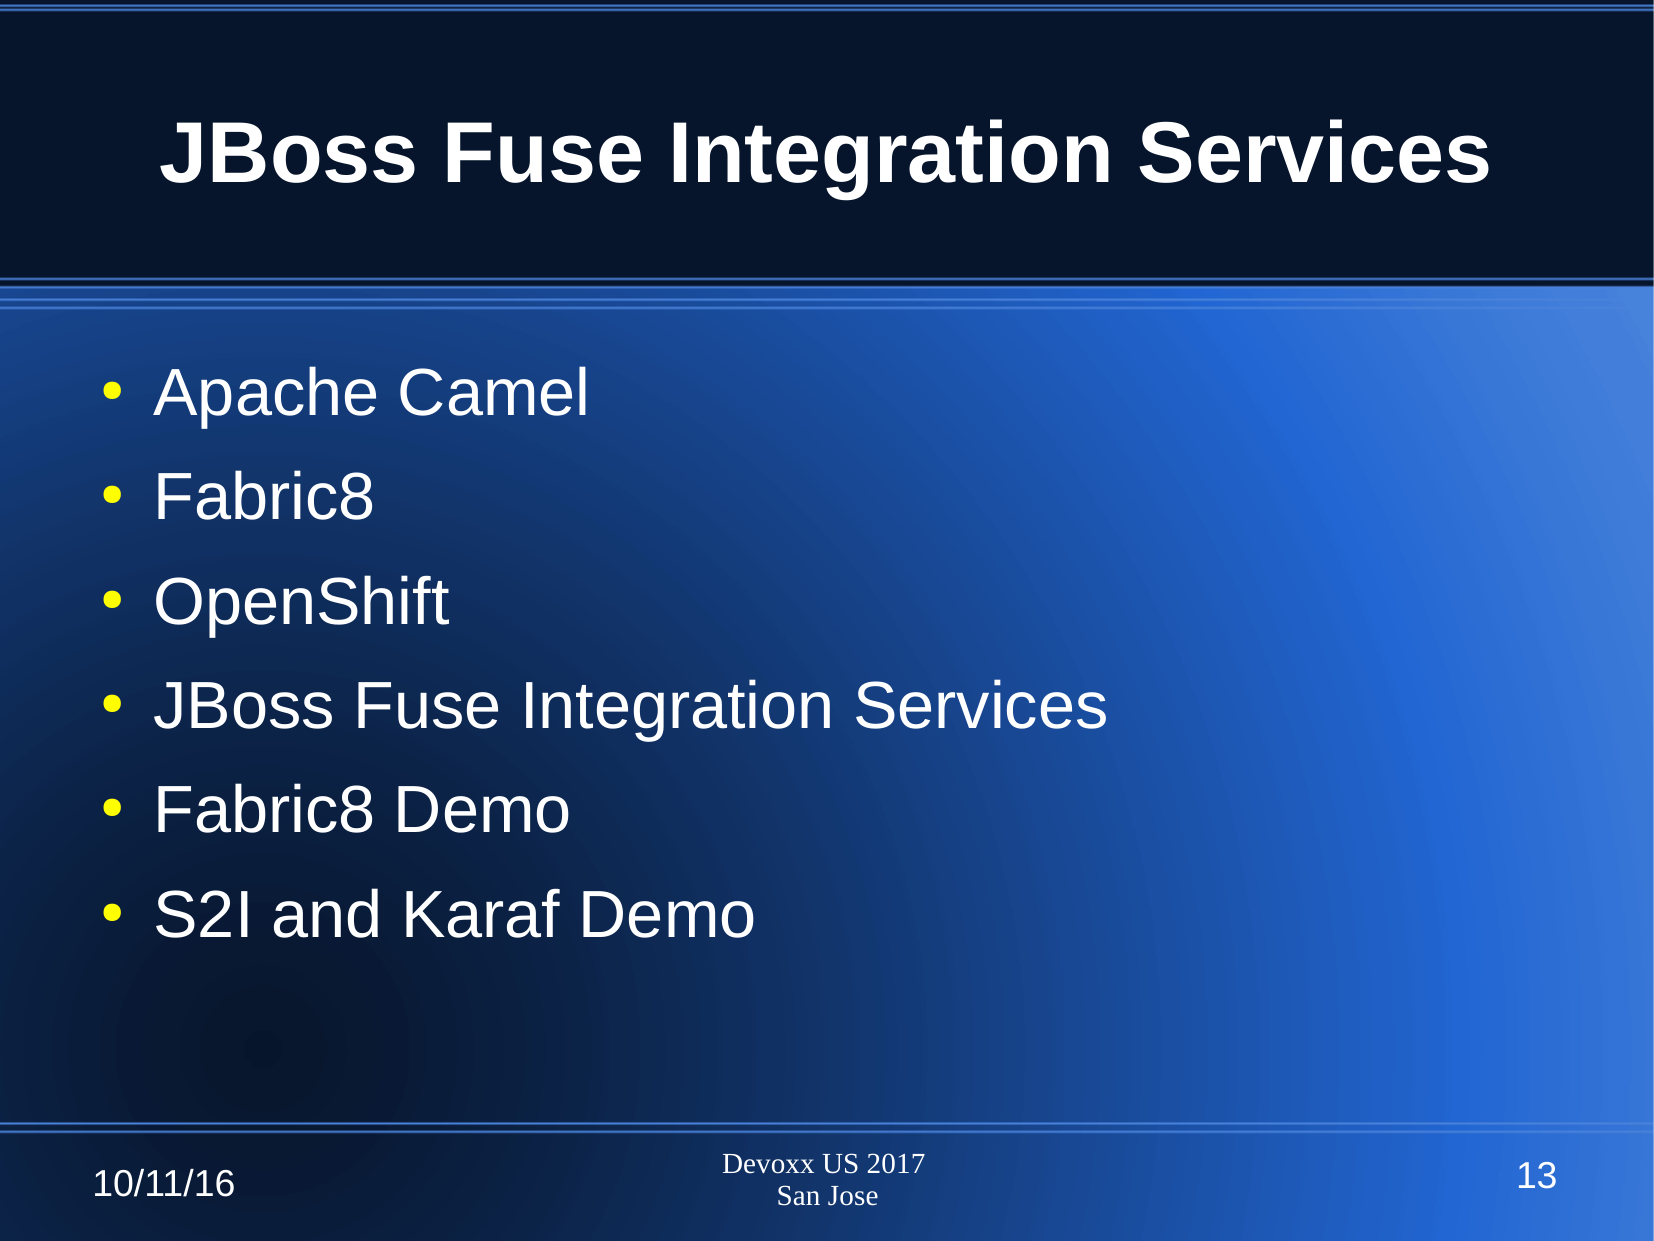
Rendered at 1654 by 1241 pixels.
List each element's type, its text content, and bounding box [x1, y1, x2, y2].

list Apache Camel Fabric8 OpenShift JBoss Fuse Integration Services Fabric8 Demo S2I and Karaf Demo [82, 355, 1571, 1058]
title JBoss Fuse Integration Services [82, 49, 1571, 257]
picture [0, 0, 1654, 1241]
